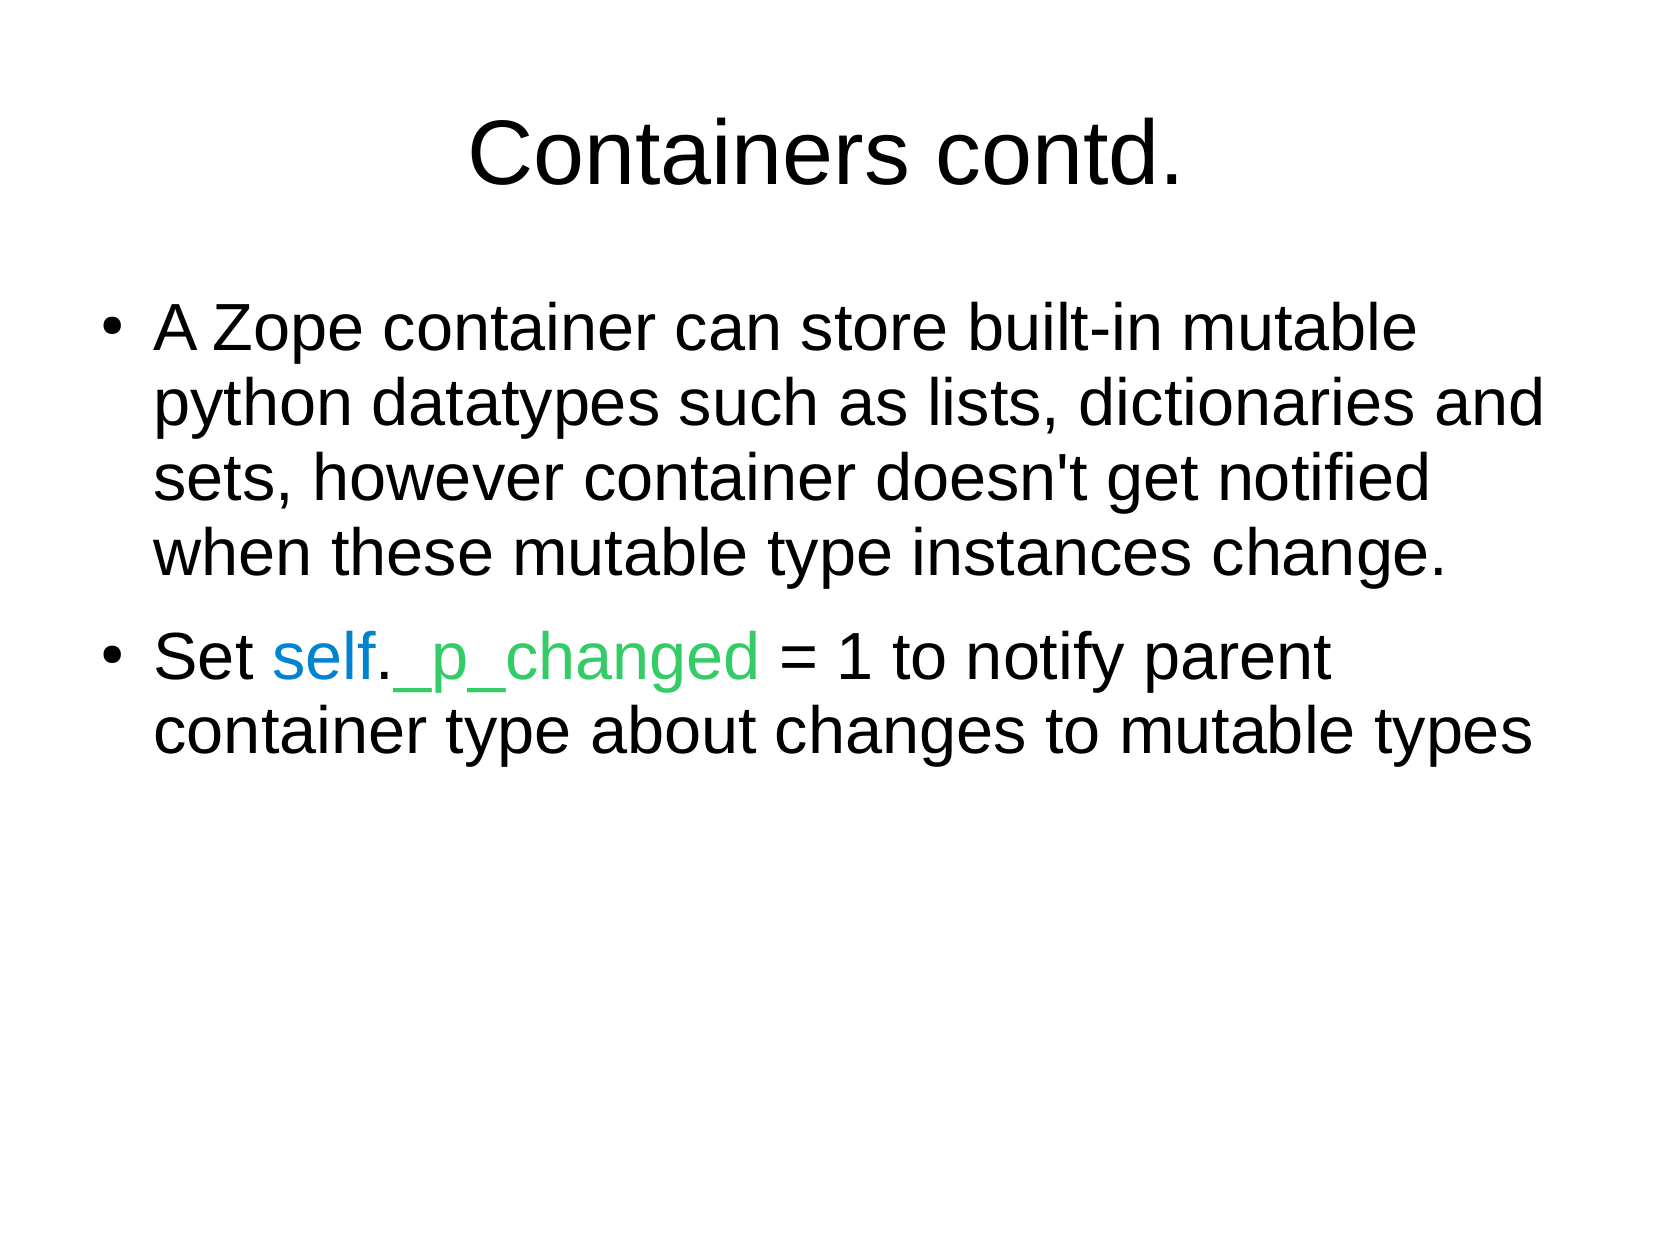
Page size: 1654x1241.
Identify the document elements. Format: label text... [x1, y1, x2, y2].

list A Zope container can store built-in mutable python datatypes such as lists, dictionaries and sets, however container doesn't get notified when these mutable type instances change. Set self._p_changed = 1 to notify parent container type about changes to mutable types [82, 290, 1571, 1010]
title Containers contd. [82, 49, 1571, 257]
